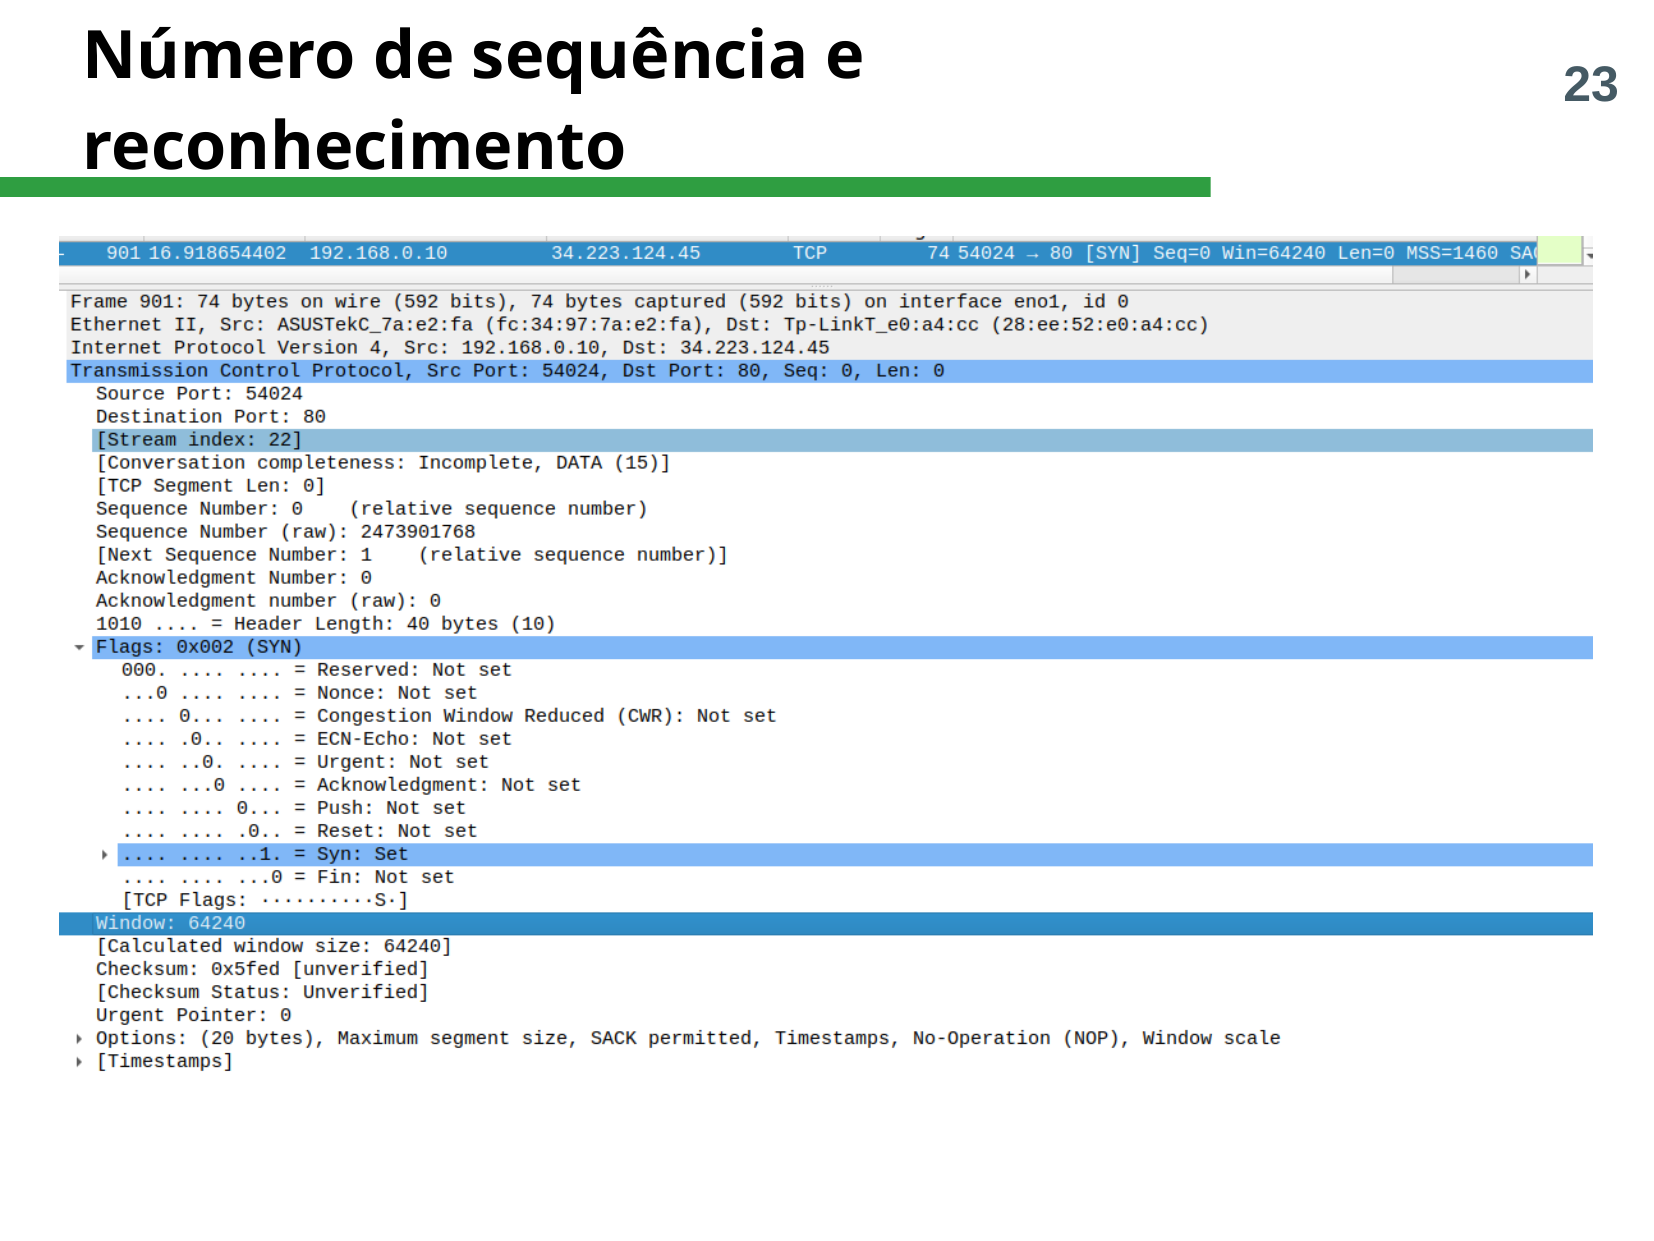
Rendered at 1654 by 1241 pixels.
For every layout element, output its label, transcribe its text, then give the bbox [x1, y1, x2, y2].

picture [59, 236, 1593, 1080]
title Número de sequência e reconhecimento [82, 0, 1152, 202]
